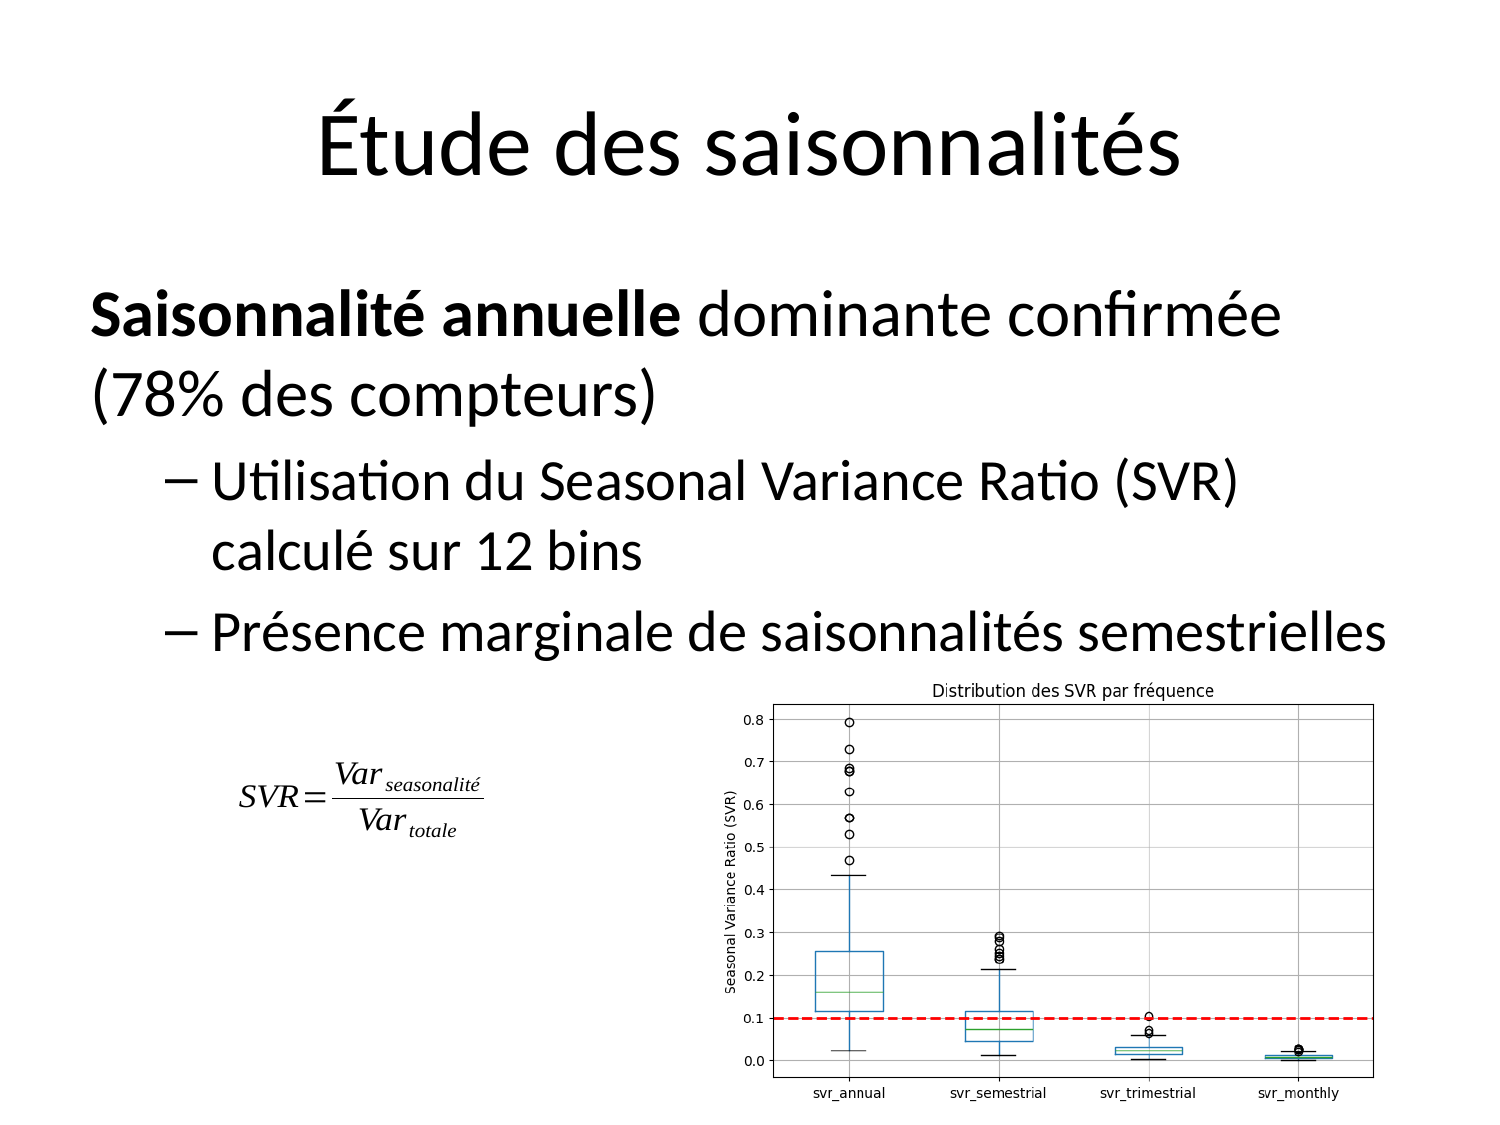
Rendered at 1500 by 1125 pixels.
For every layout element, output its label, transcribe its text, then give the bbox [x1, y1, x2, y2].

picture [714, 673, 1382, 1109]
chart [237, 754, 486, 842]
title Étude des saisonnalités [75, 45, 1425, 233]
list Saisonnalité annuelle dominante confirmée (78% des compteurs) Utilisation du Seasonal Variance Ratio (SVR) calculé sur 12 bins Présence marginale de saisonnalités semestrielles [75, 262, 1425, 1005]
